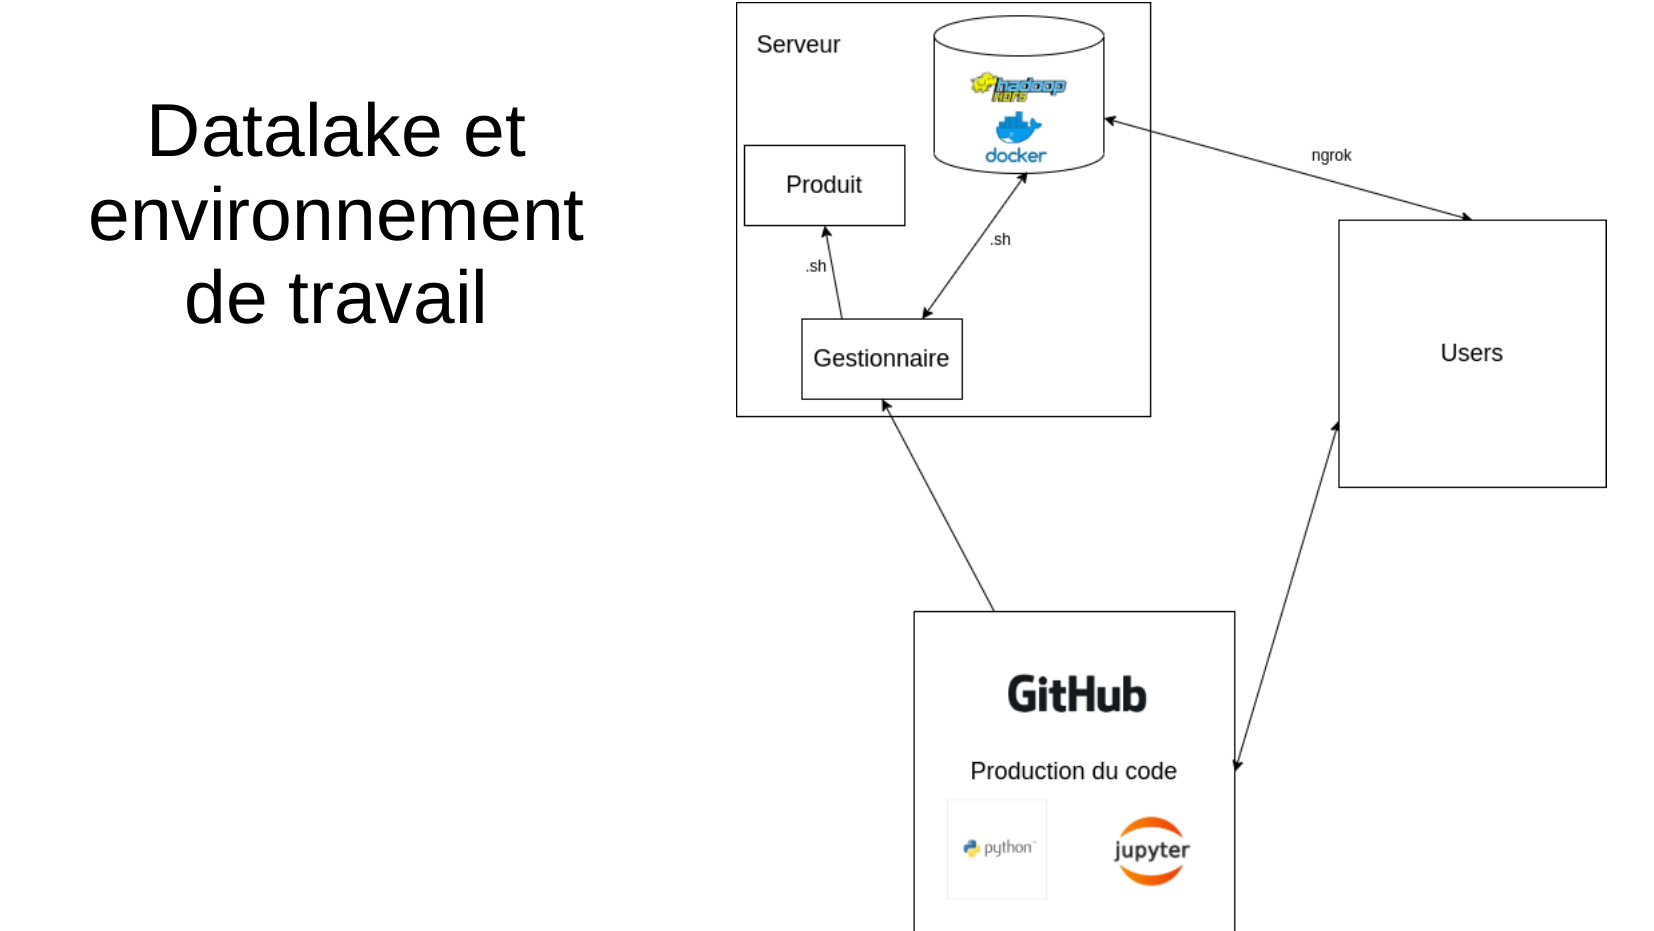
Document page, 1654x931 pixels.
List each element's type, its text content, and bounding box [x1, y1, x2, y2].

picture [736, 2, 1607, 931]
title Datalake et environnement de travail [59, 87, 615, 340]
